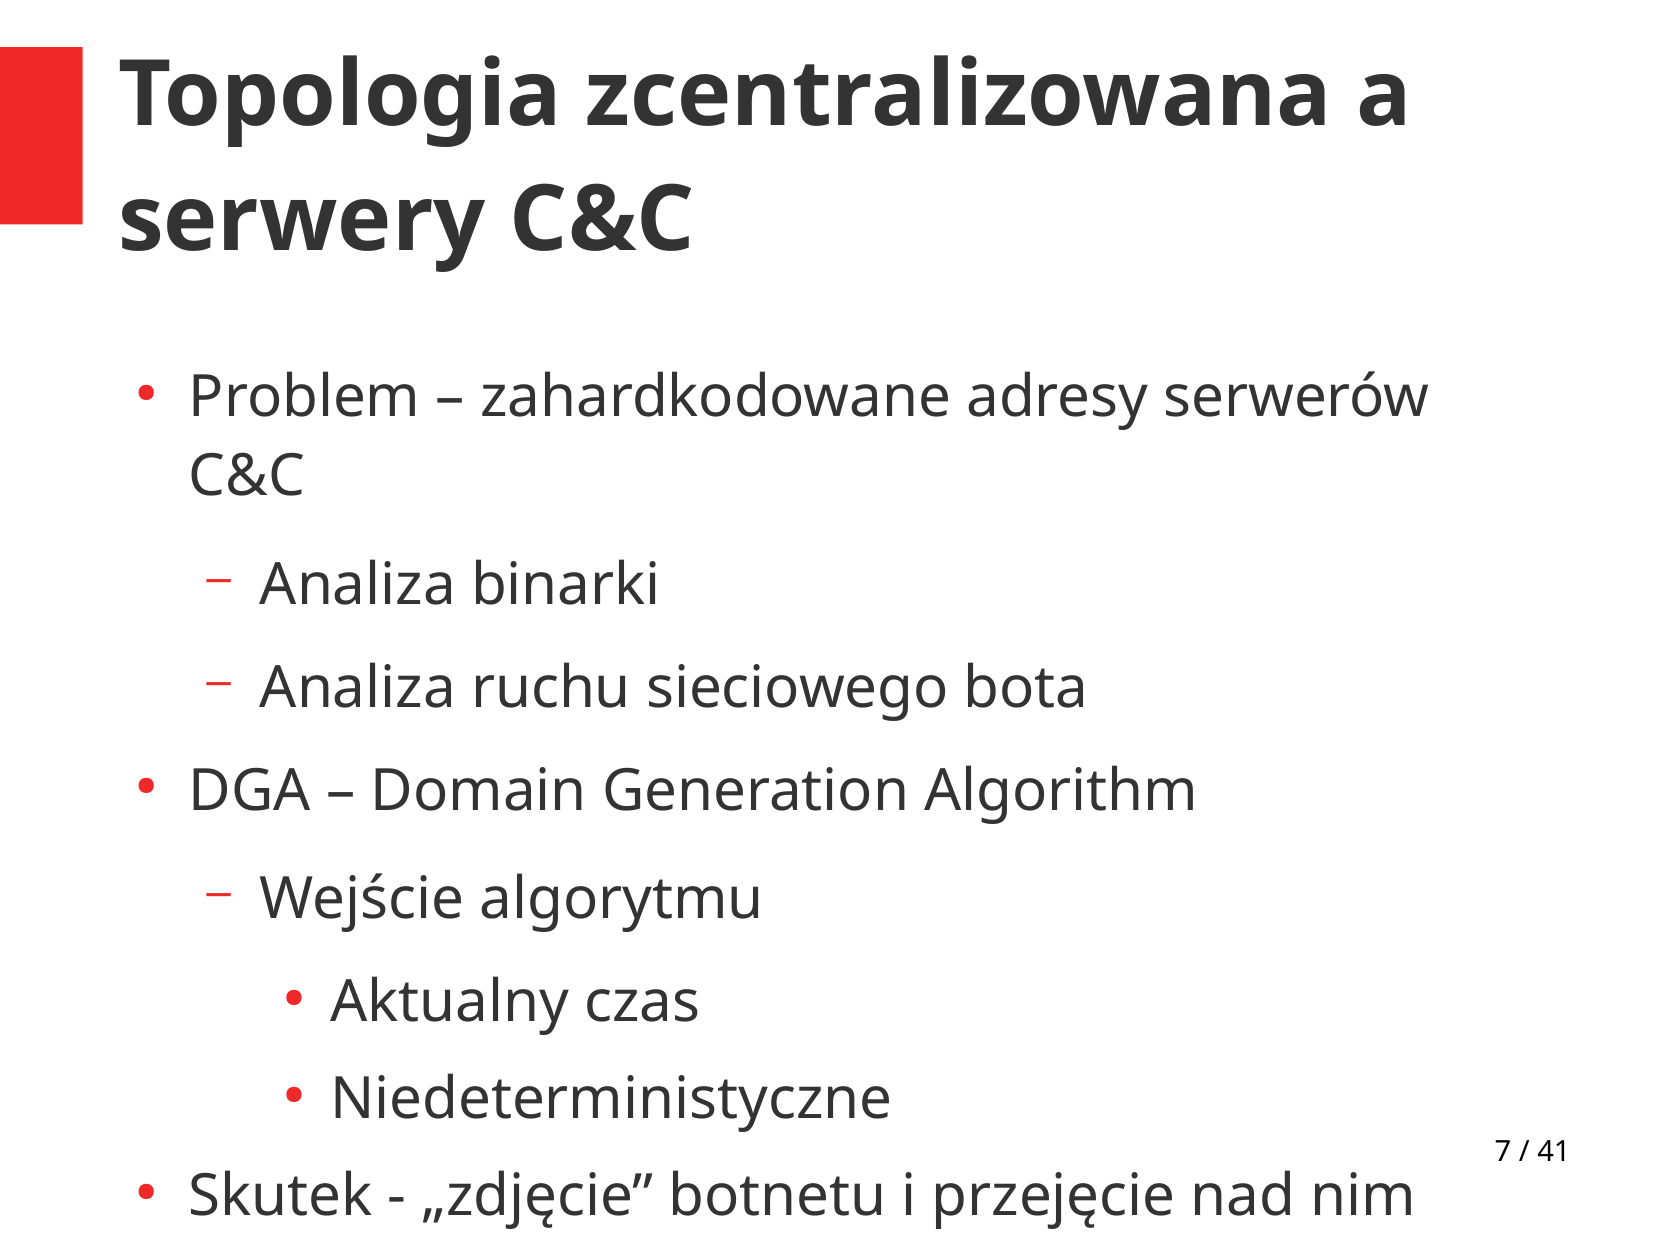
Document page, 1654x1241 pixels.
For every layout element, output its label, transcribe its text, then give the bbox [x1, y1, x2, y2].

list Problem – zahardkodowane adresy serwerów C&C Analiza binarki Analiza ruchu sieciowego bota DGA – Domain Generation Algorithm Wejście algorytmu Aktualny czas Niedeterministyczne Skutek - „zdjęcie” botnetu i przejęcie nad nim kontroli [118, 354, 1536, 1074]
title Topologia zcentralizowana a serwery C&C [118, 45, 1571, 260]
